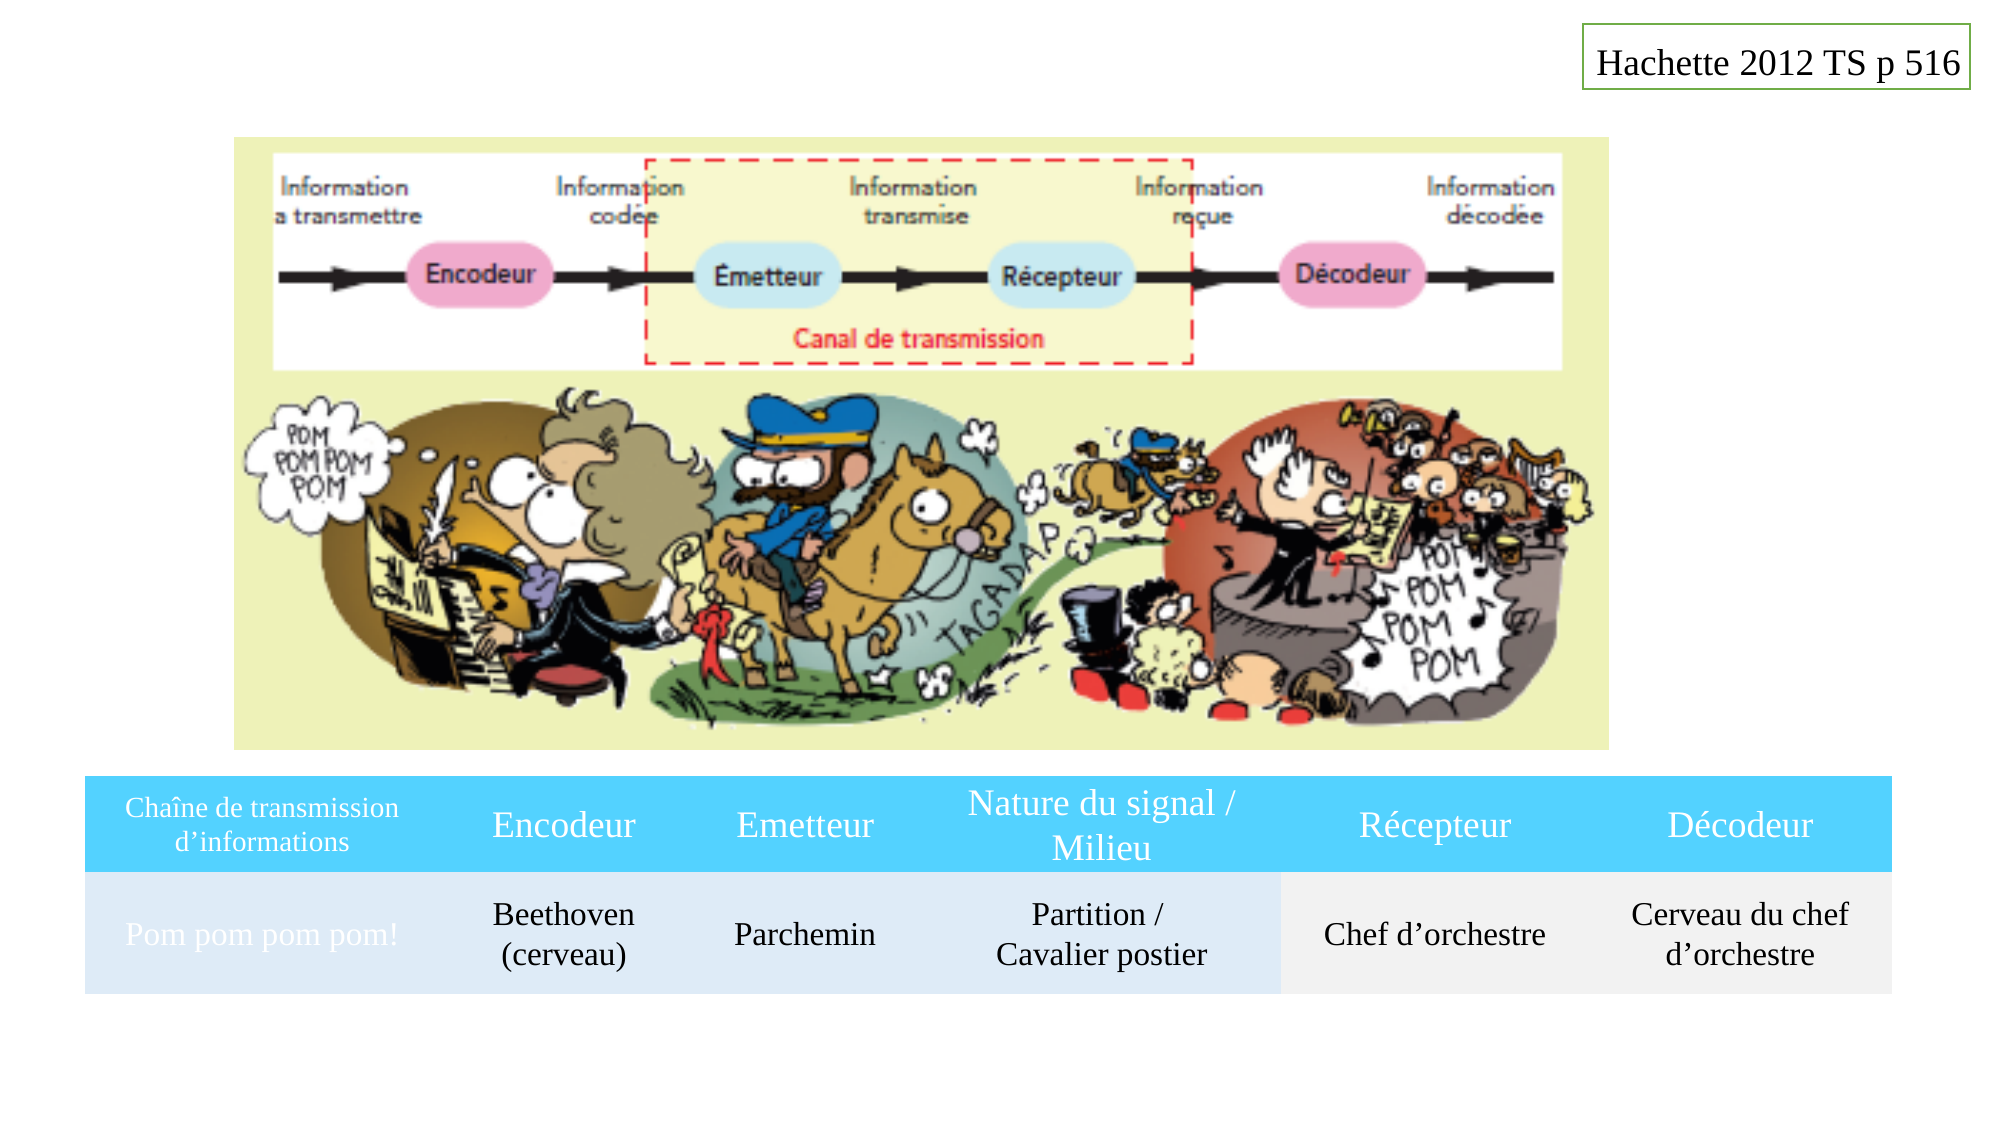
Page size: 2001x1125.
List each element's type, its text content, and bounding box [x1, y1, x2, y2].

table_header Décodeur [1589, 776, 1892, 872]
table_header Encodeur [440, 776, 688, 872]
table_cell Cerveau du chef d’orchestre [1589, 872, 1892, 994]
table_header Nature du signal / Milieu [923, 776, 1281, 872]
table_header Récepteur [1281, 776, 1589, 872]
table_header Emetteur [688, 776, 923, 872]
picture [234, 137, 1609, 750]
table_header Chaîne de transmission d’informations [85, 776, 440, 872]
table_cell Partition / Cavalier postier [923, 872, 1281, 994]
table_cell Parchemin [688, 872, 923, 994]
table_cell Pom pom pom pom! [85, 872, 440, 994]
table_cell Chef d’orchestre [1281, 872, 1589, 994]
table_cell Beethoven (cerveau) [440, 872, 688, 994]
text_box Hachette 2012 TS p 516 [1581, 27, 1980, 91]
